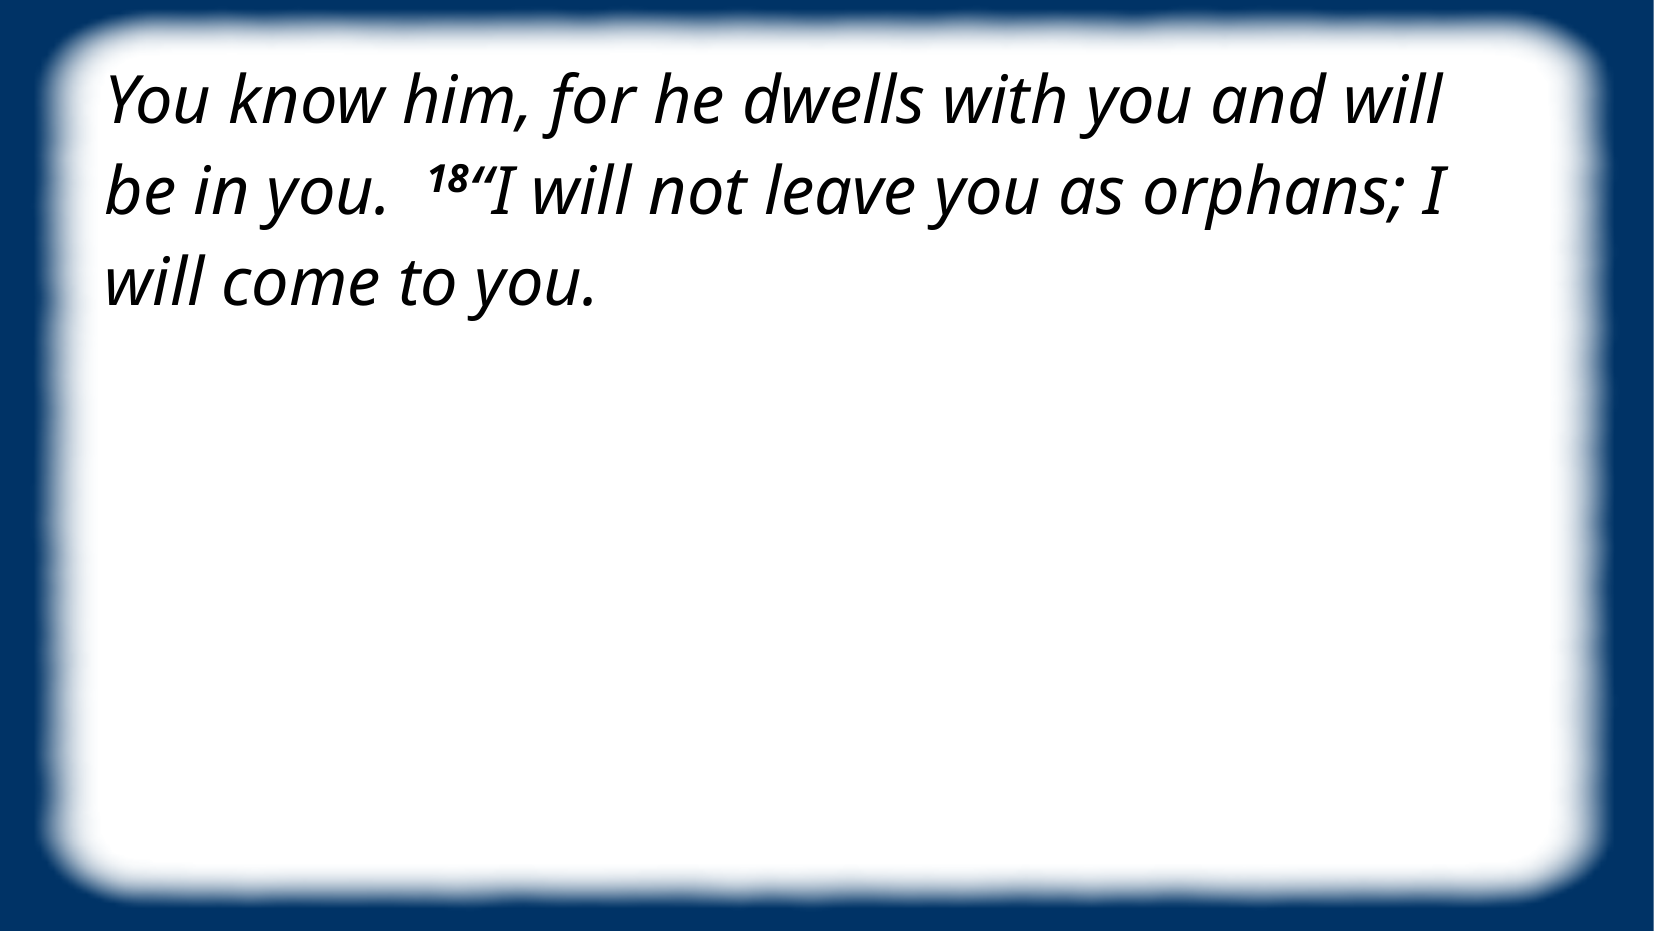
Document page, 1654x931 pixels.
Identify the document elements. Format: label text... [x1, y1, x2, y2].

picture [0, 0, 1654, 931]
text_box You know him, for he dwells with you and will be in you. 18“I will not leave you as orphans; I will come to you. [90, 45, 1546, 327]
